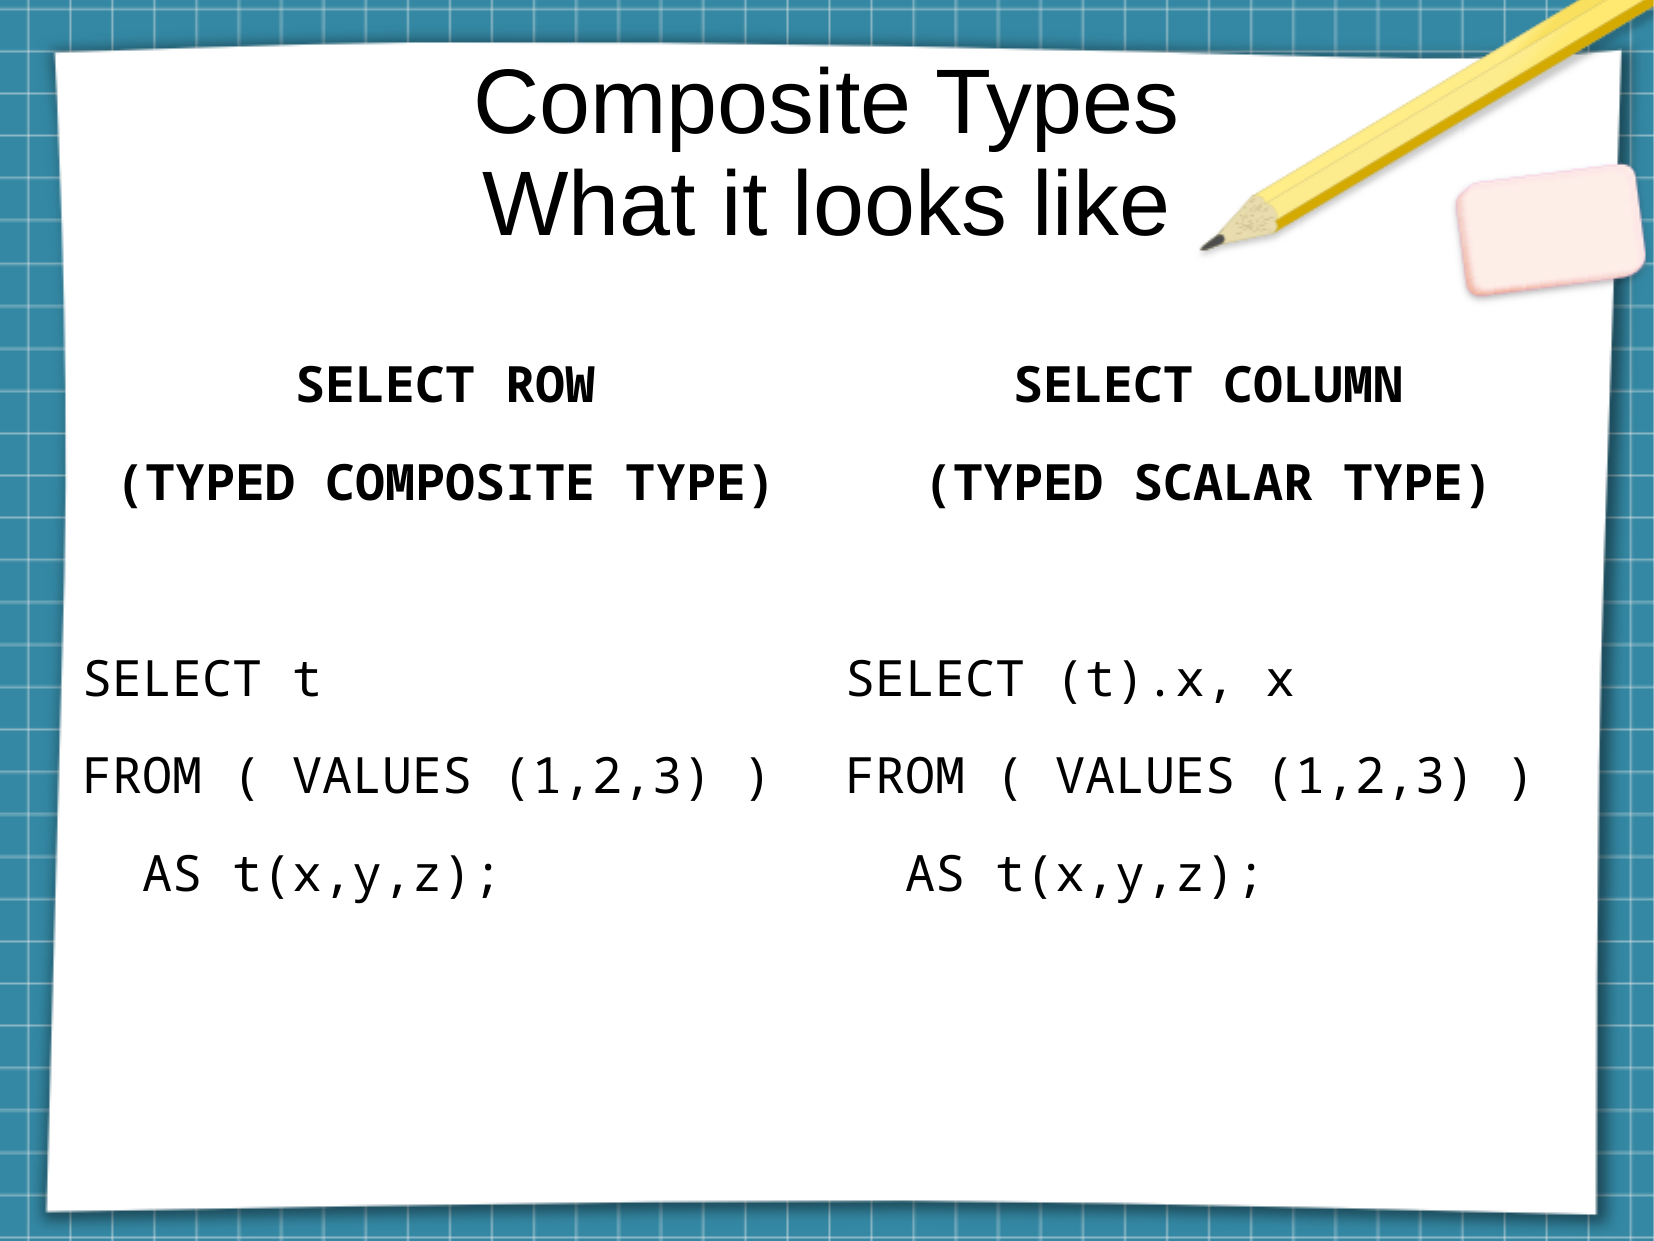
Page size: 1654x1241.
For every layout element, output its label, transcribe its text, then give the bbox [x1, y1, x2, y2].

list SELECT ROW (TYPED COMPOSITE TYPE) SELECT t FROM ( VALUES (1,2,3) ) AS t(x,y,z); [82, 349, 809, 1069]
list SELECT COLUMN (TYPED SCALAR TYPE) SELECT (t).x, x FROM ( VALUES (1,2,3) ) AS t(x,y,z); [845, 349, 1572, 1069]
title Composite Types What it looks like [82, 49, 1571, 257]
picture [0, 0, 1654, 1241]
